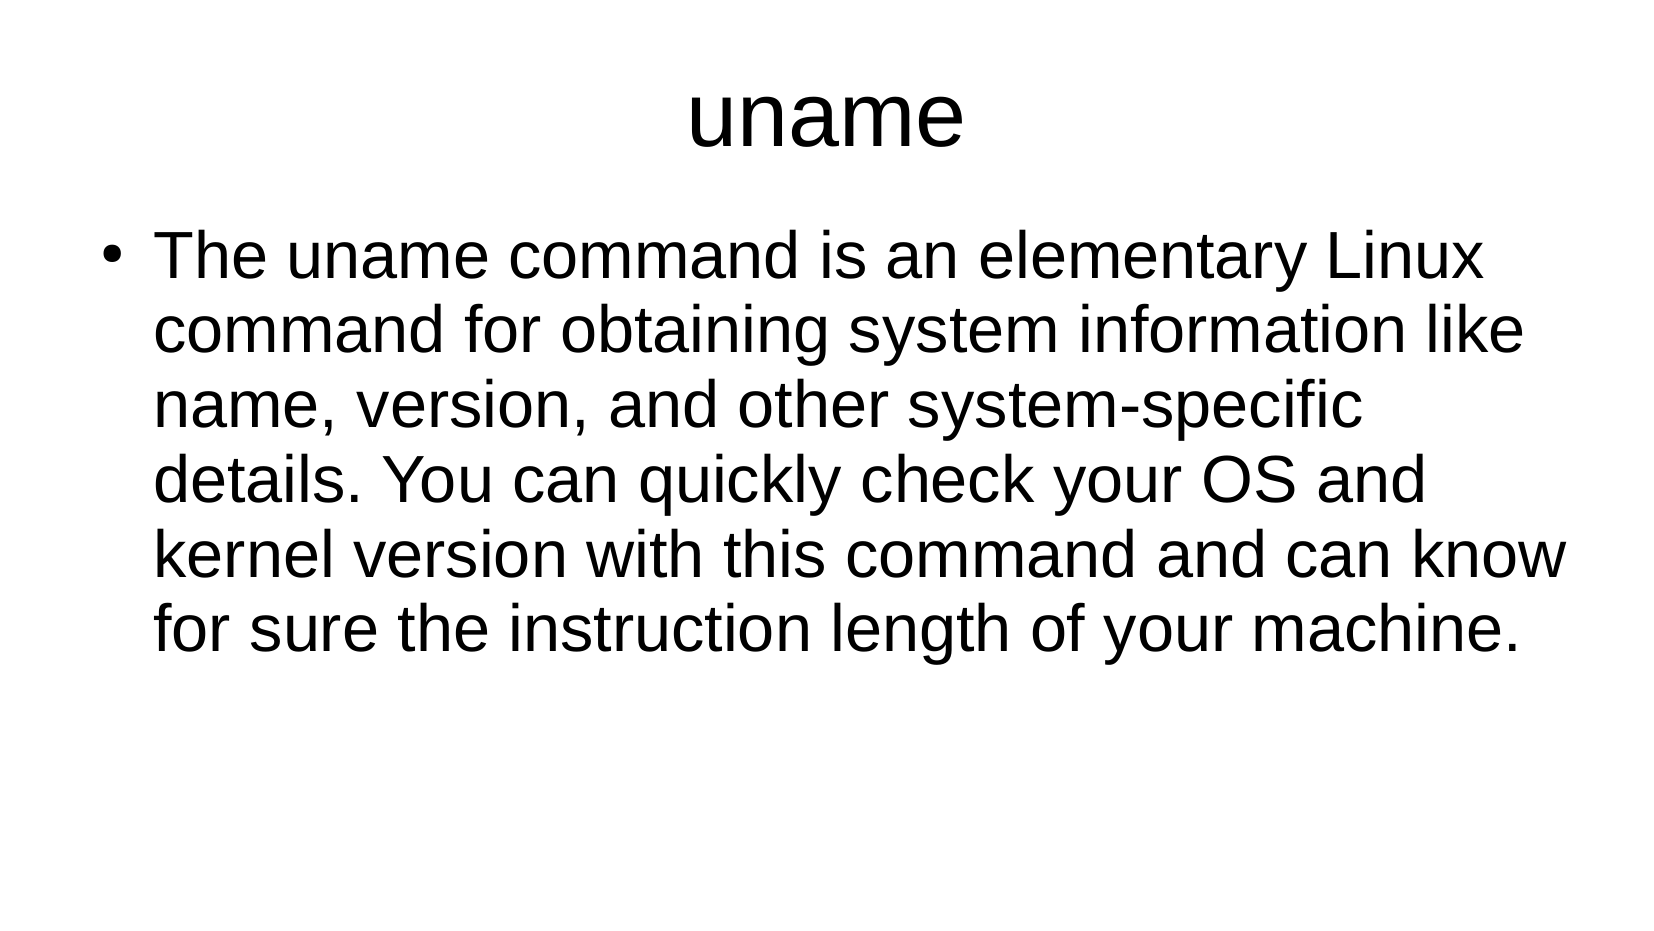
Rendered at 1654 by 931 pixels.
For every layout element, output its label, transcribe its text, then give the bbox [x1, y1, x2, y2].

list The uname command is an elementary Linux command for obtaining system information like name, version, and other system-specific details. You can quickly check your OS and kernel version with this command and can know for sure the instruction length of your machine. [82, 217, 1571, 758]
title uname [82, 37, 1571, 193]
